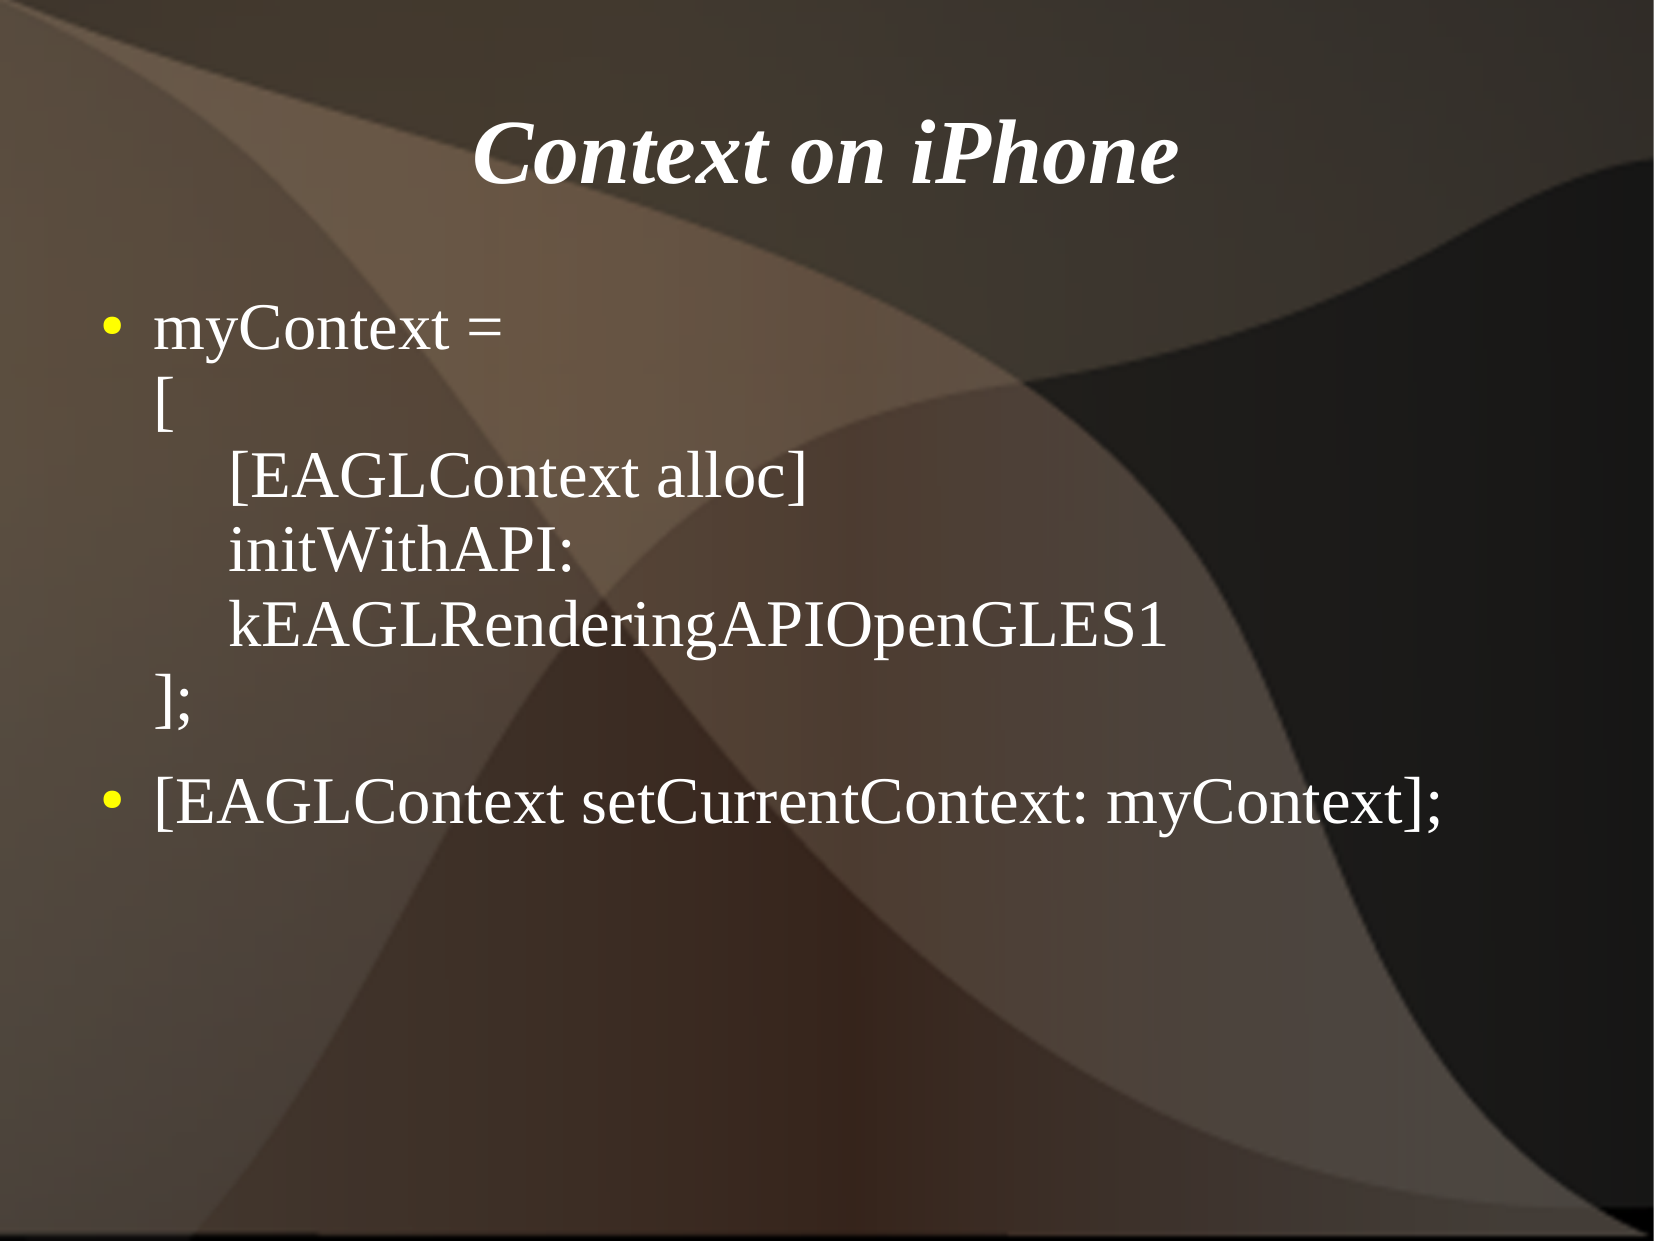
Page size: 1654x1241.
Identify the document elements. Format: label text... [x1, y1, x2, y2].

list myContext = [ [EAGLContext alloc] initWithAPI: kEAGLRenderingAPIOpenGLES1 ]; [EAGLContext setCurrentContext: myContext]; [82, 290, 1571, 1094]
title Context on iPhone [82, 56, 1571, 250]
picture [0, 0, 1654, 1241]
